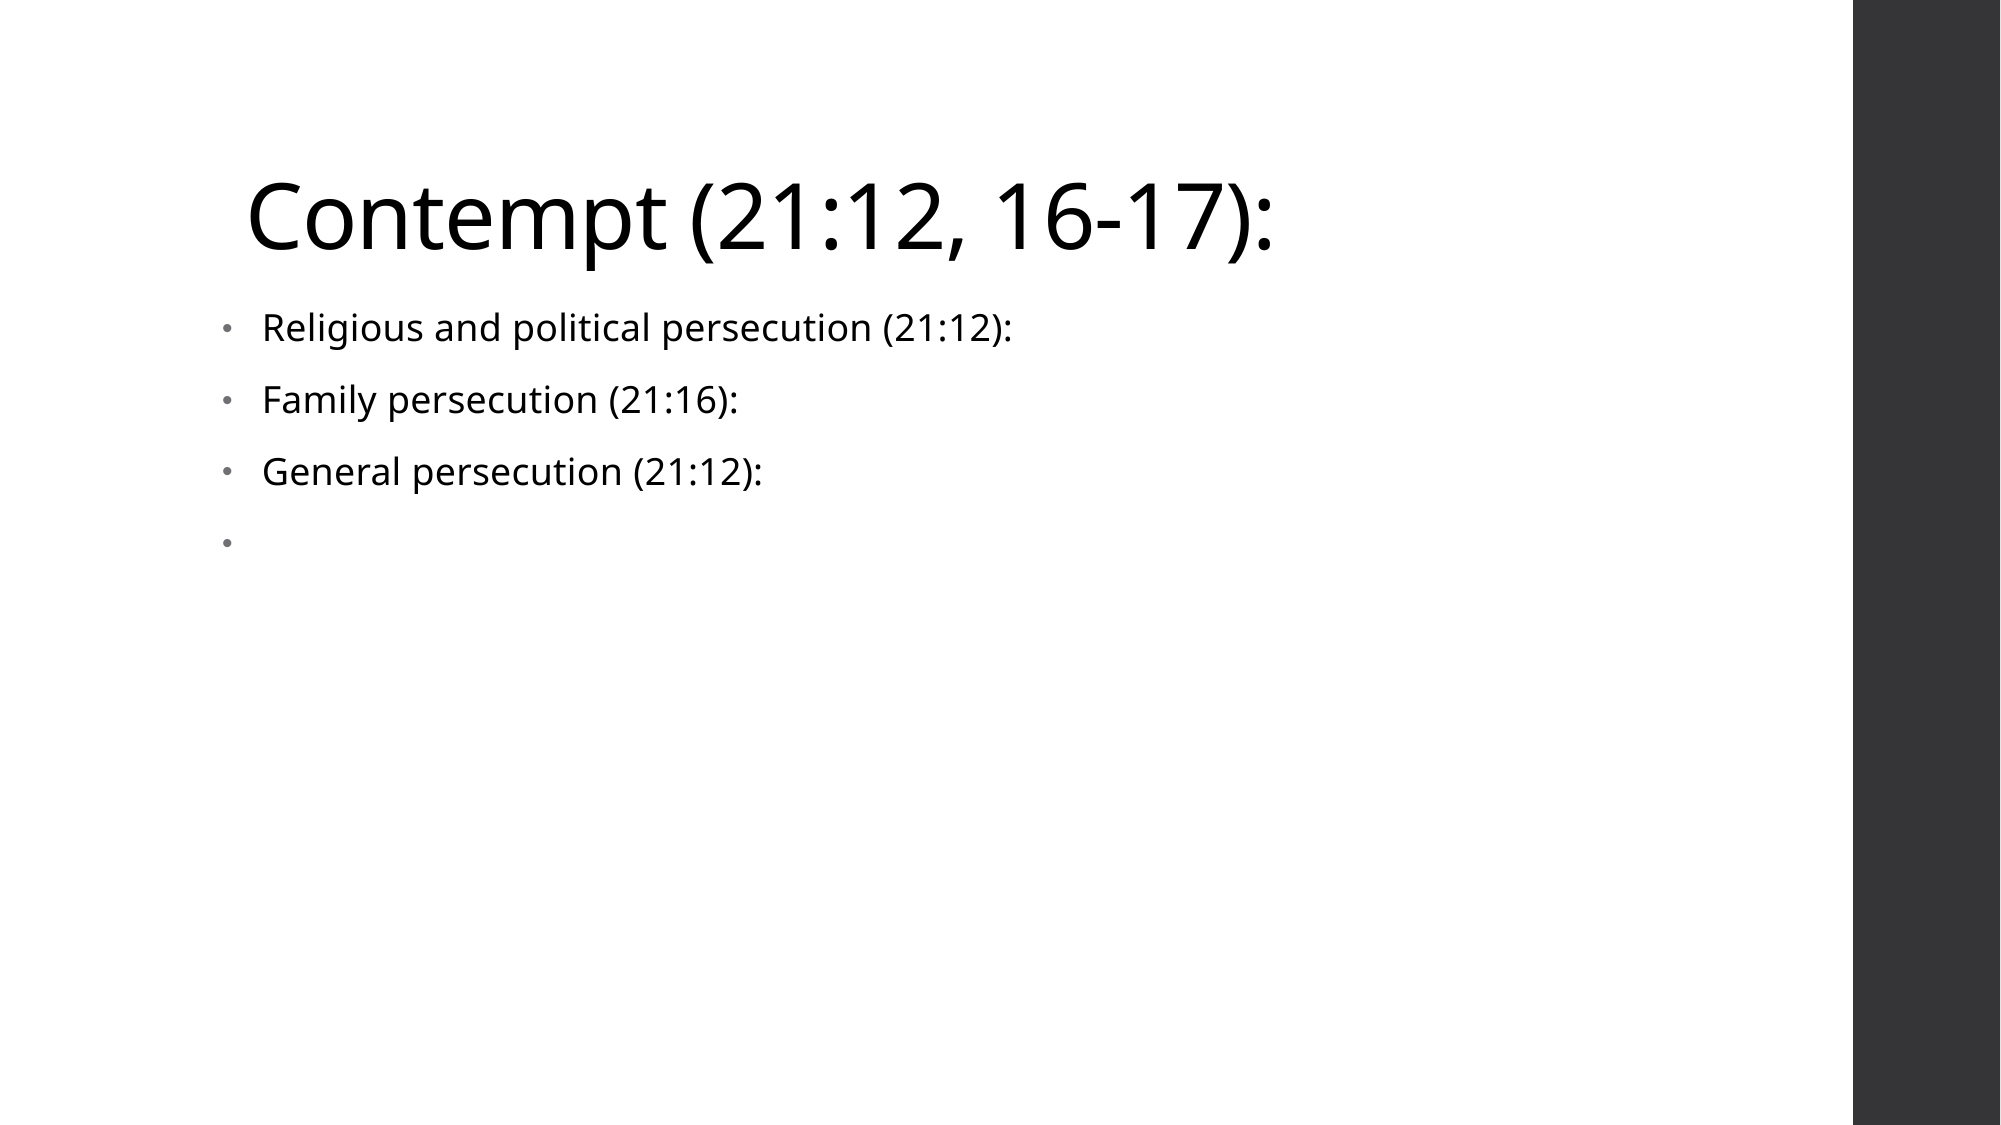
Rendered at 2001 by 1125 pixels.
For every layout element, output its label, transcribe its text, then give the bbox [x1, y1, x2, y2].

list Religious and political persecution (21:12): Family persecution (21:16): General persecution (21:12): [206, 299, 1617, 1014]
title Contempt (21:12, 16-17): [206, 60, 1797, 278]
